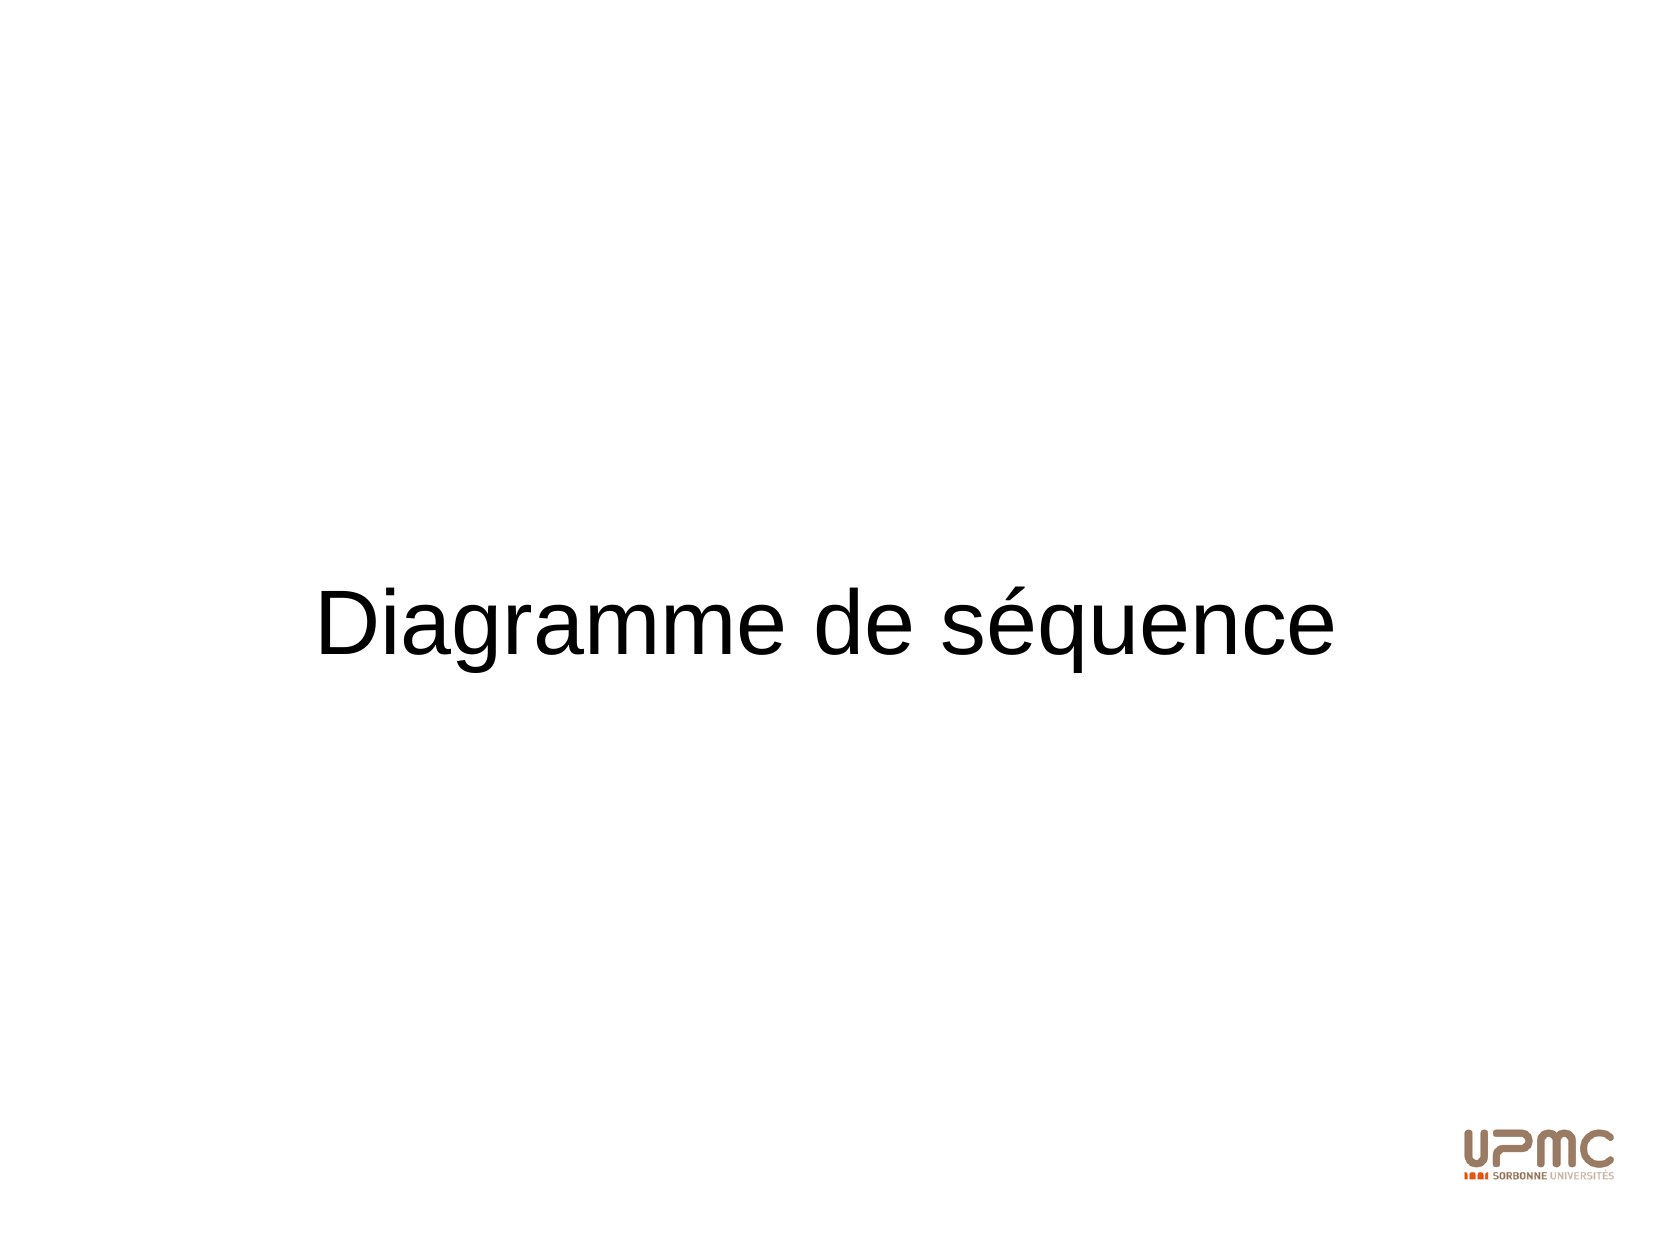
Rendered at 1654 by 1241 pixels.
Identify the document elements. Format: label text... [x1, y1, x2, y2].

picture [1464, 1104, 1614, 1205]
title Diagramme de séquence [82, 519, 1571, 727]
